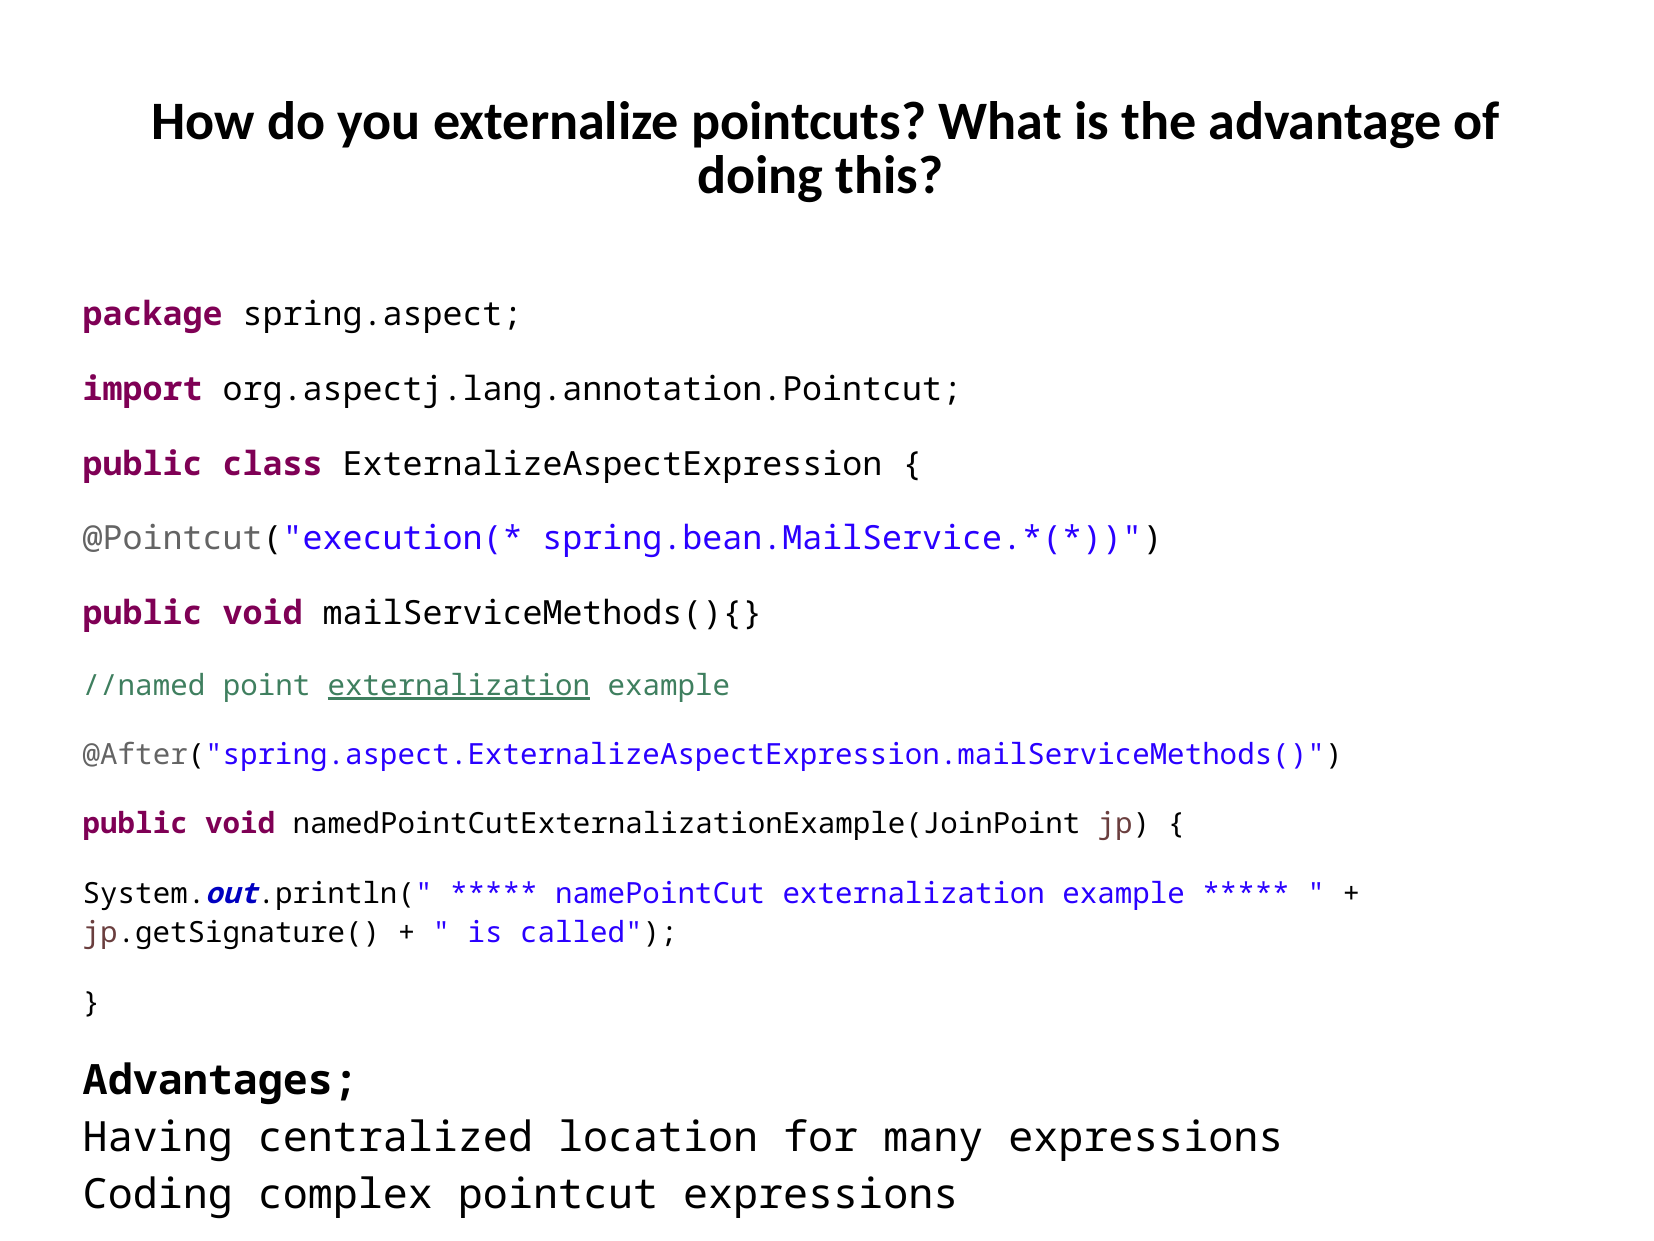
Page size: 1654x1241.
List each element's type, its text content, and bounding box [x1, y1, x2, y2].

list package spring.aspect; import org.aspectj.lang.annotation.Pointcut; public class ExternalizeAspectExpression { @Pointcut("execution(* spring.bean.MailService.*(*))") public void mailServiceMethods(){} //named point externalization example @After("spring.aspect.ExternalizeAspectExpression.mailServiceMethods()") public void namedPointCutExternalizationExample(JoinPoint jp) { System.out.println(" ***** namePointCut externalization example ***** " + jp.getSignature() + " is called"); } Advantages; Having centralized location for many expressions Coding complex pointcut expressions [82, 290, 1571, 1241]
title How do you externalize pointcuts? What is the advantage of doing this? [82, 49, 1571, 257]
